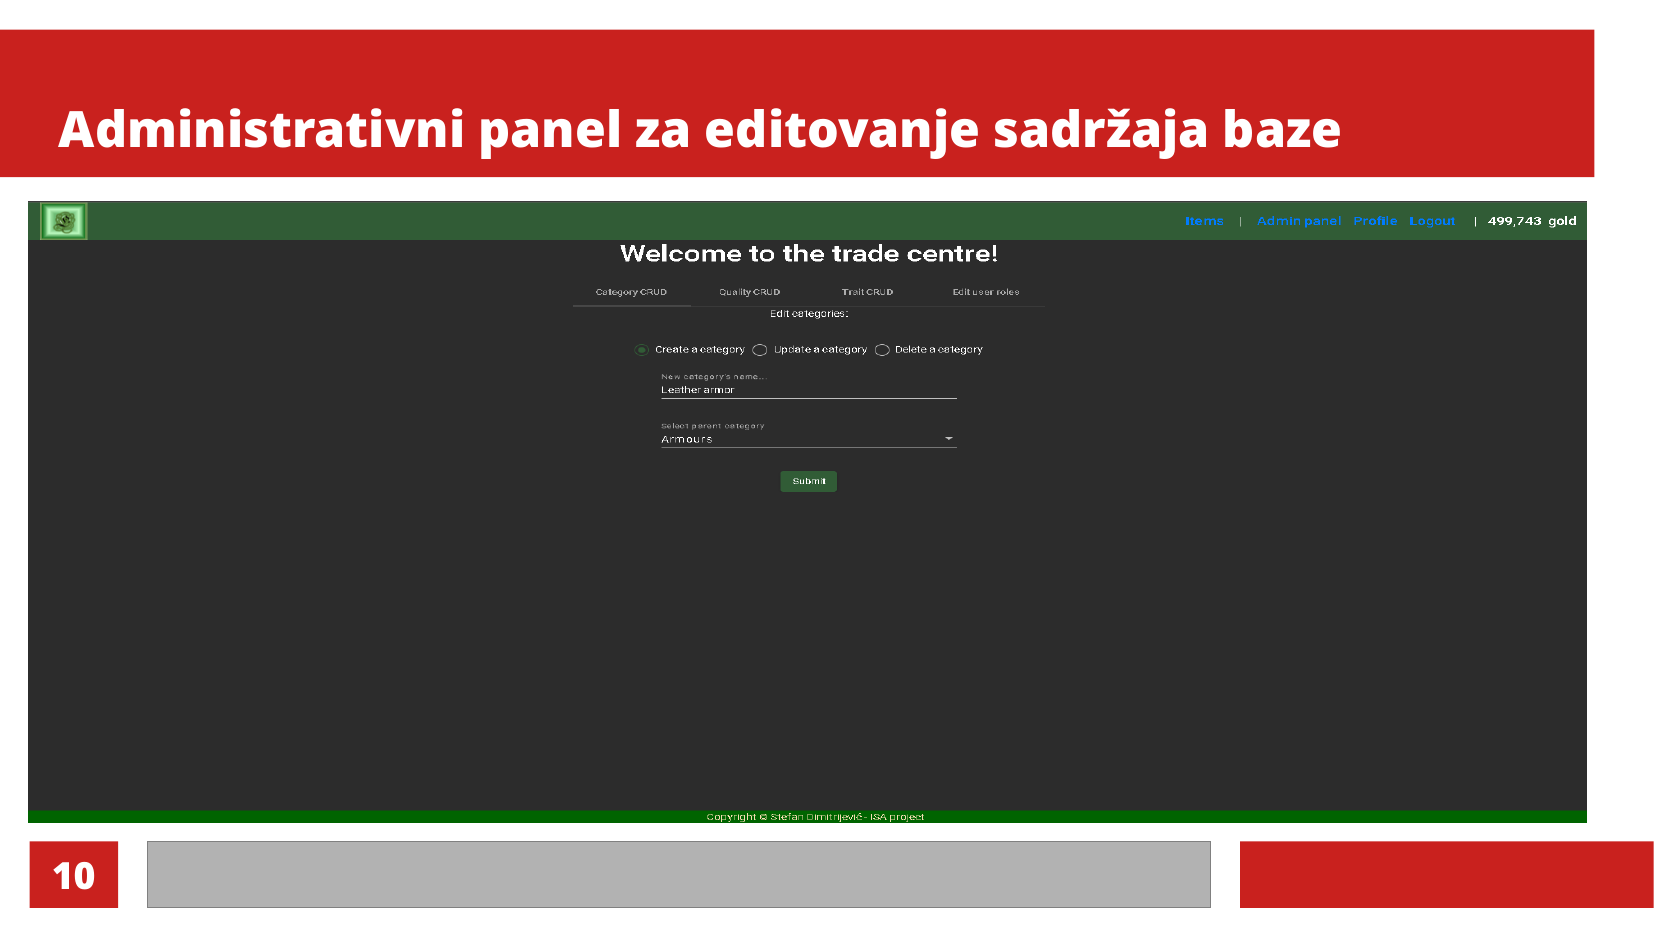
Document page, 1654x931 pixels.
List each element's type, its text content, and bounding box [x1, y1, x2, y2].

picture [28, 201, 1587, 823]
title Administrativni panel za editovanje sadržaja baze [59, 44, 1595, 163]
